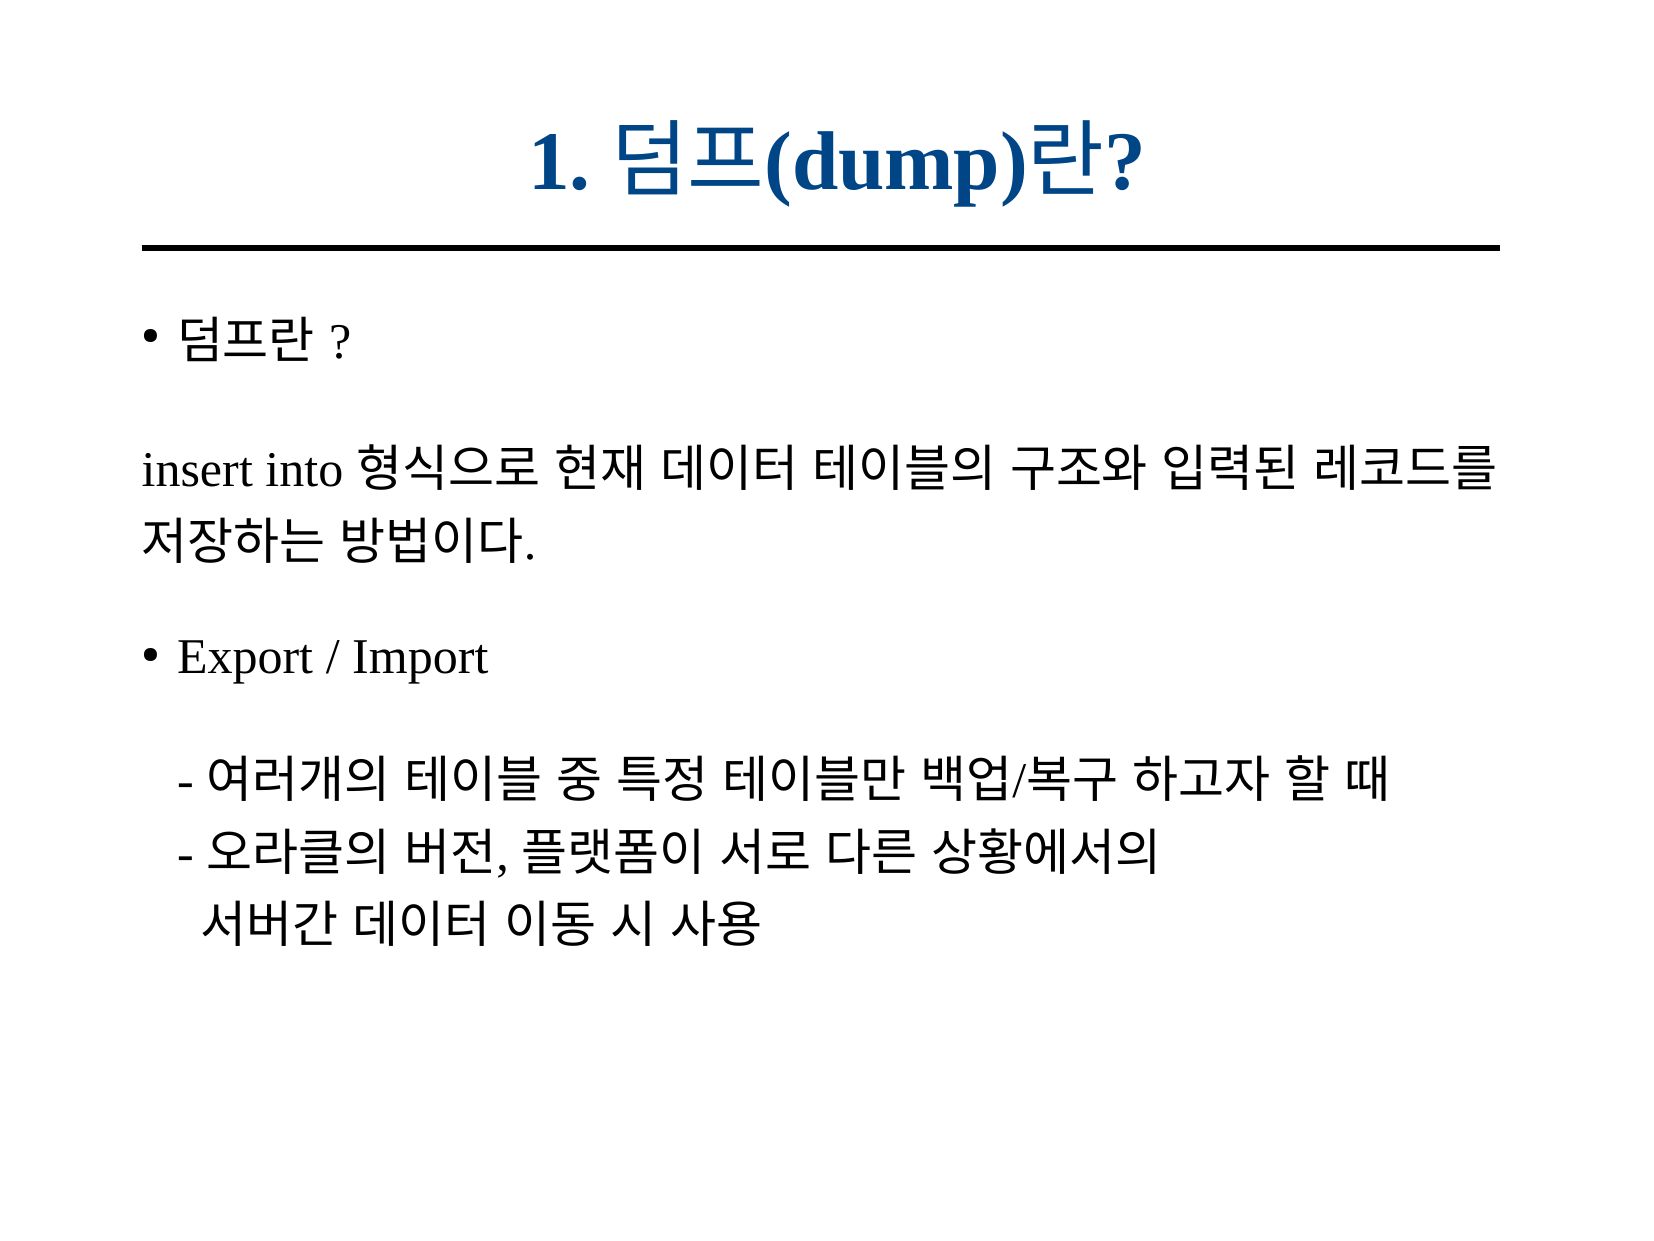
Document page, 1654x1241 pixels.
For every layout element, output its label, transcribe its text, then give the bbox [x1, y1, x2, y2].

subtitle 덤프란 ? insert into 형식으로 현재 데이터 테이블의 구조와 입력된 레코드를 저장하는 방법이다. Export / Import - 여러개의 테이블 중 특정 테이블만 백업/복구 하고자 할 때 - 오라클의 버전, 플랫폼이 서로 다른 상황에서의 서버간 데이터 이동 시 사용 [124, 271, 1589, 1153]
title 1. 덤프(dump)란? [82, 49, 1571, 257]
